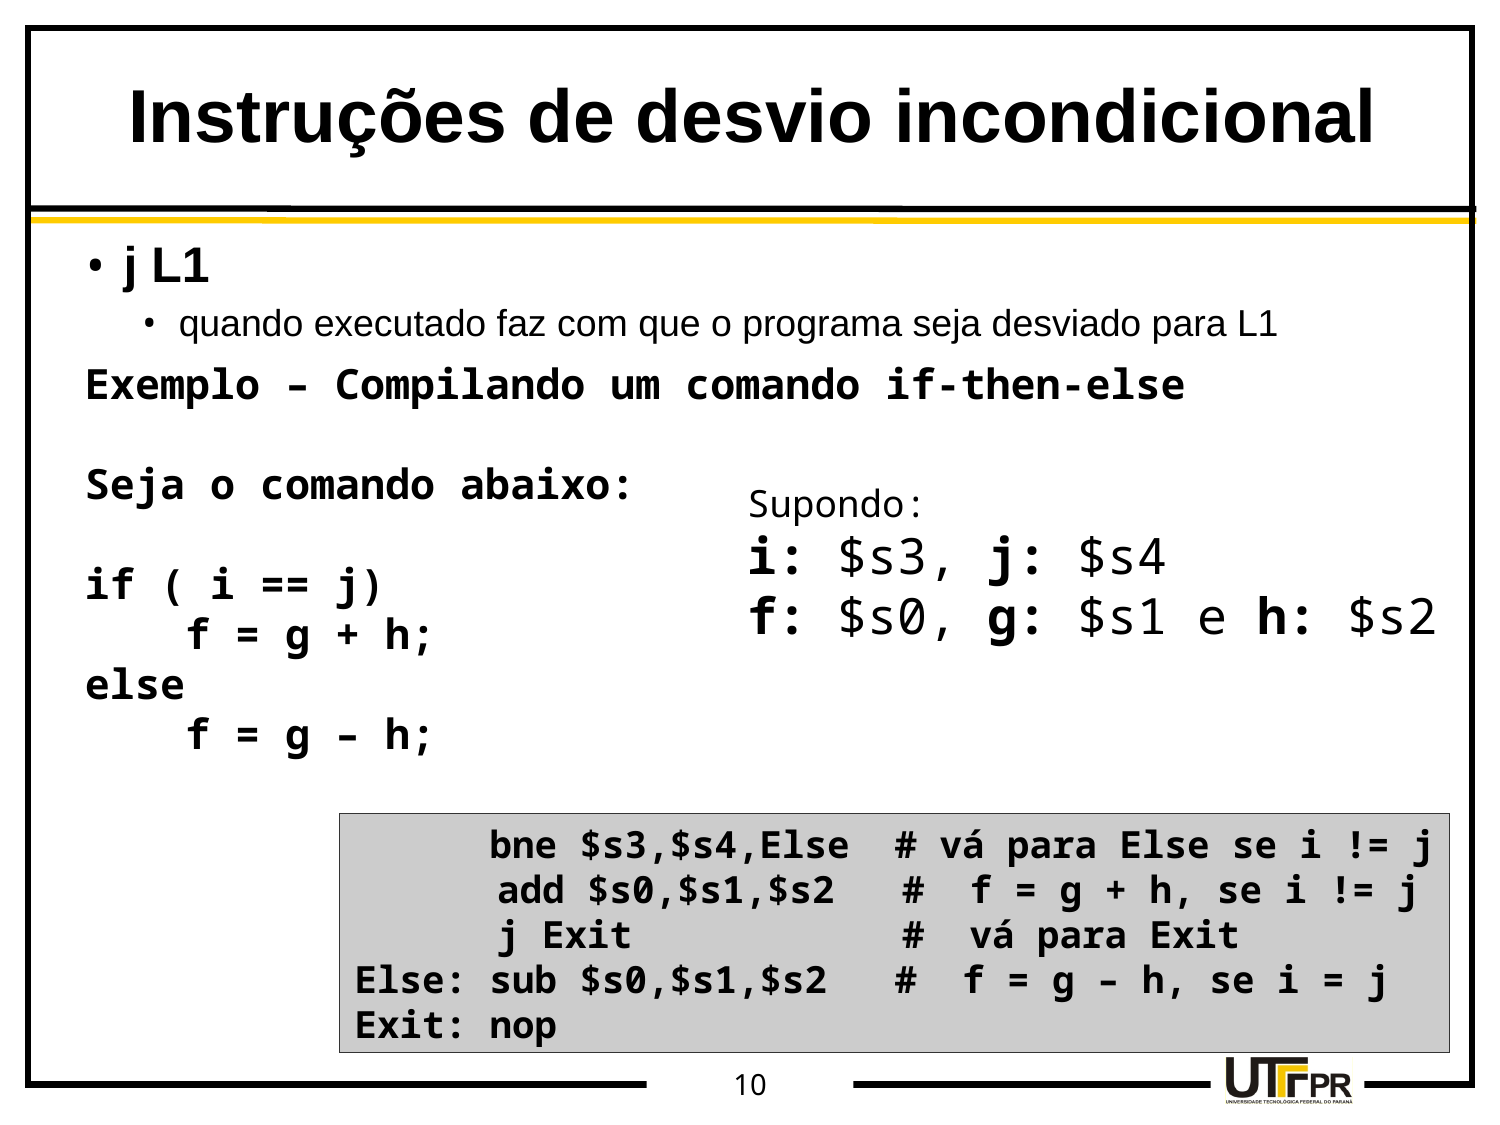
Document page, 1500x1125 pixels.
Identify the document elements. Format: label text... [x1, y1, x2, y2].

text_box Supondo: i: $s3, j: $s4 f: $s0, g: $s1 e h: $s2 [732, 472, 1452, 653]
list j L1 quando executado faz com que o programa seja desviado para L1 [72, 232, 1428, 472]
text_box Exemplo – Compilando um comando if-then-else Seja o comando abaixo: if ( i == j) f = g + h; else f = g – h; [70, 349, 1201, 866]
picture [1225, 1057, 1353, 1104]
text_box bne $s3,$s4,Else # vá para Else se i != j add $s0,$s1,$s2 # f = g + h, se i != j j Exit # vá para Exit Else: sub $s0,$s1,$s2 # f = g – h, se i = j Exit: nop [339, 813, 1450, 1053]
title Instruções de desvio incondicional [29, 29, 1477, 207]
